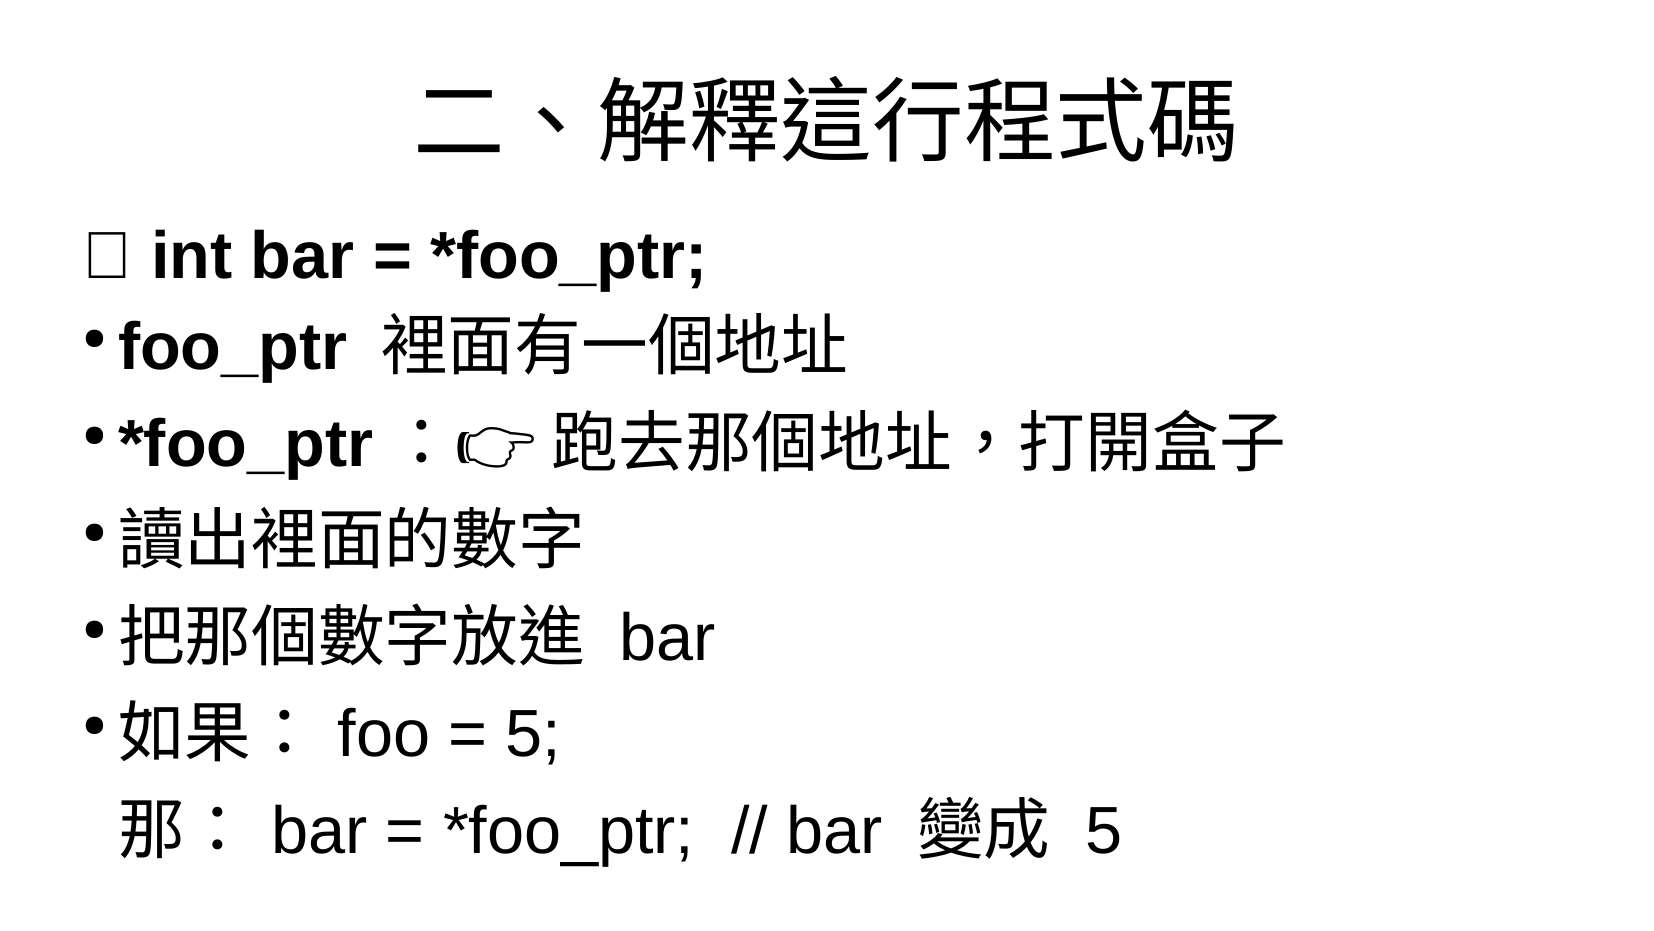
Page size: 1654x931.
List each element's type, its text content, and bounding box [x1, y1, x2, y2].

title 二、解釋這行程式碼 [82, 37, 1571, 193]
subtitle 🔹 int bar = *foo_ptr; foo_ptr 裡面有一個地址 *foo_ptr：👉 跑去那個地址，打開盒子 讀出裡面的數字 把那個數字放進 bar 如果：foo = 5; 那：bar = *foo_ptr; // bar 變成 5 [82, 217, 1571, 873]
